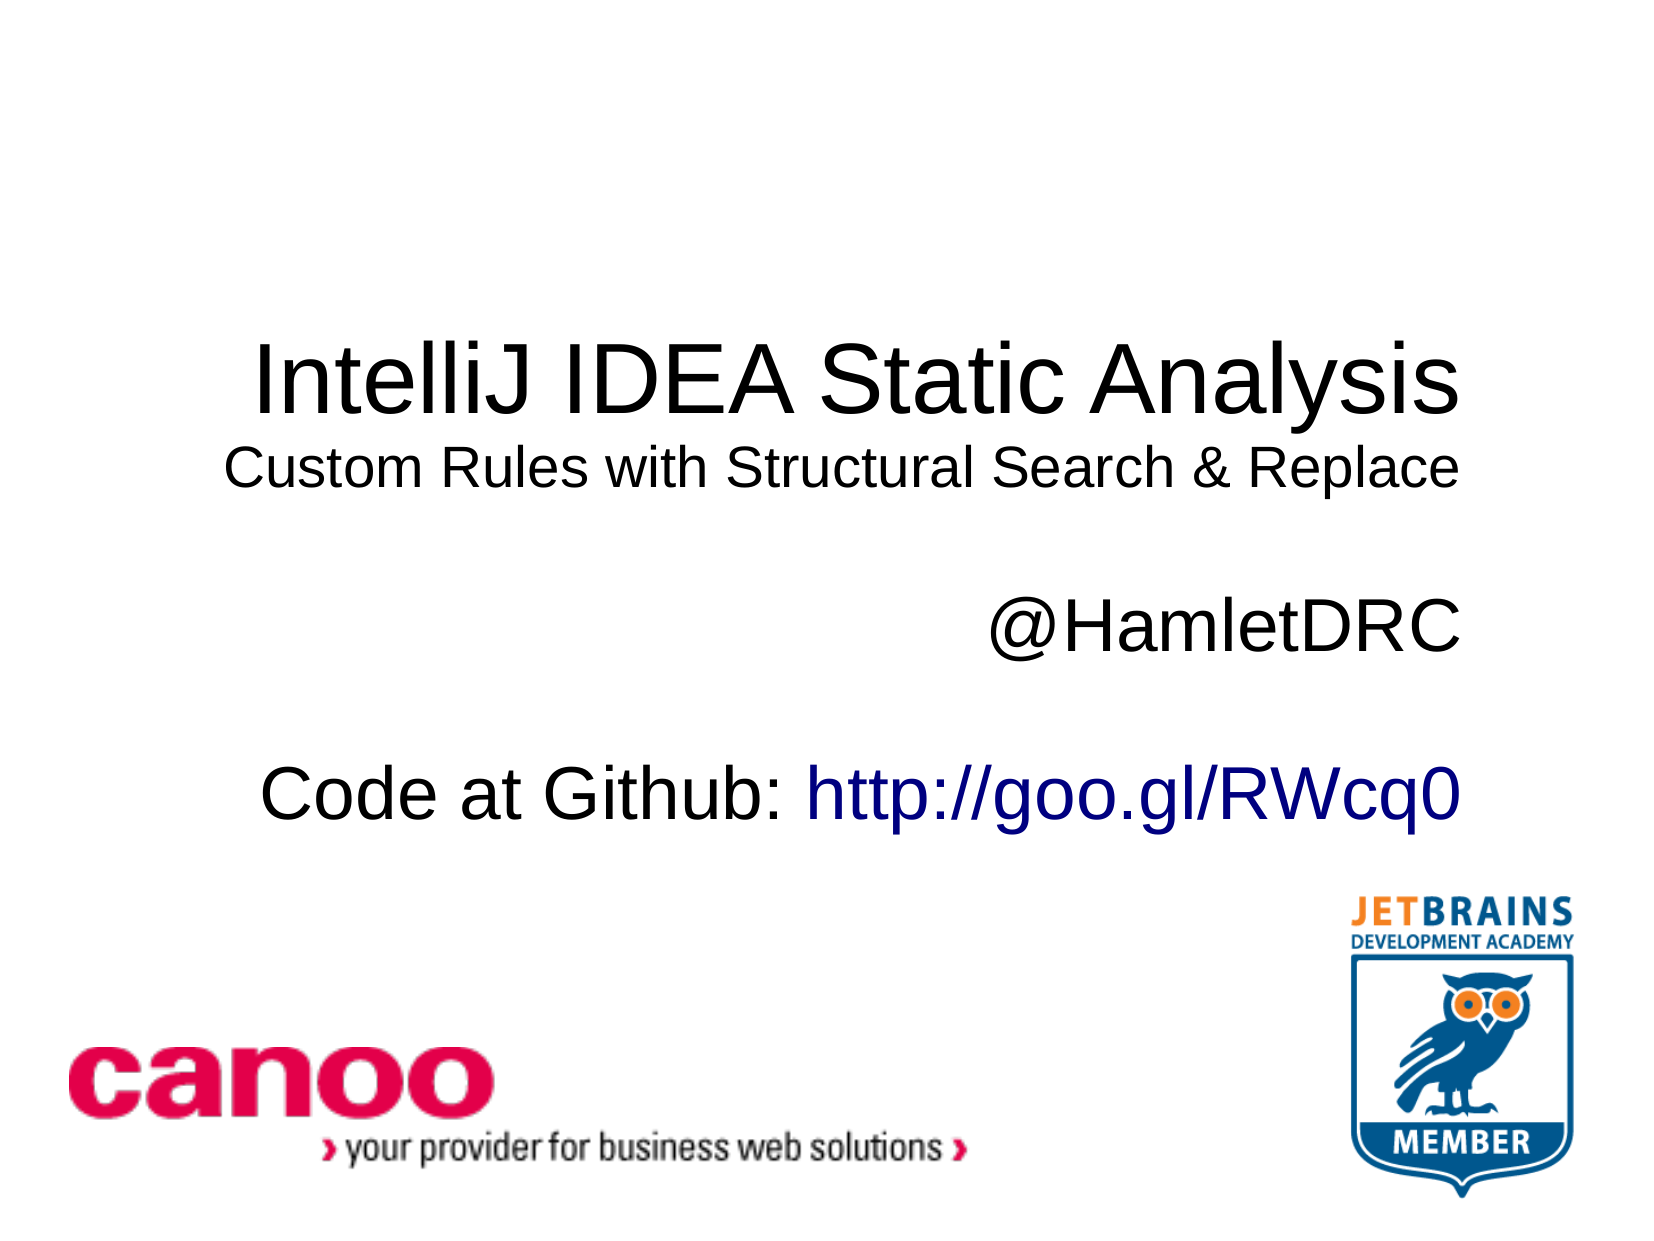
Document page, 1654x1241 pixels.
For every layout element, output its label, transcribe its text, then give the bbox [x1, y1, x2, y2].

picture [69, 1047, 970, 1177]
picture [1350, 895, 1575, 1201]
subtitle IntelliJ IDEA Static Analysis Custom Rules with Structural Search & Replace @HamletDRC Code at Github: http://goo.gl/RWcq0 [82, 56, 1463, 1102]
